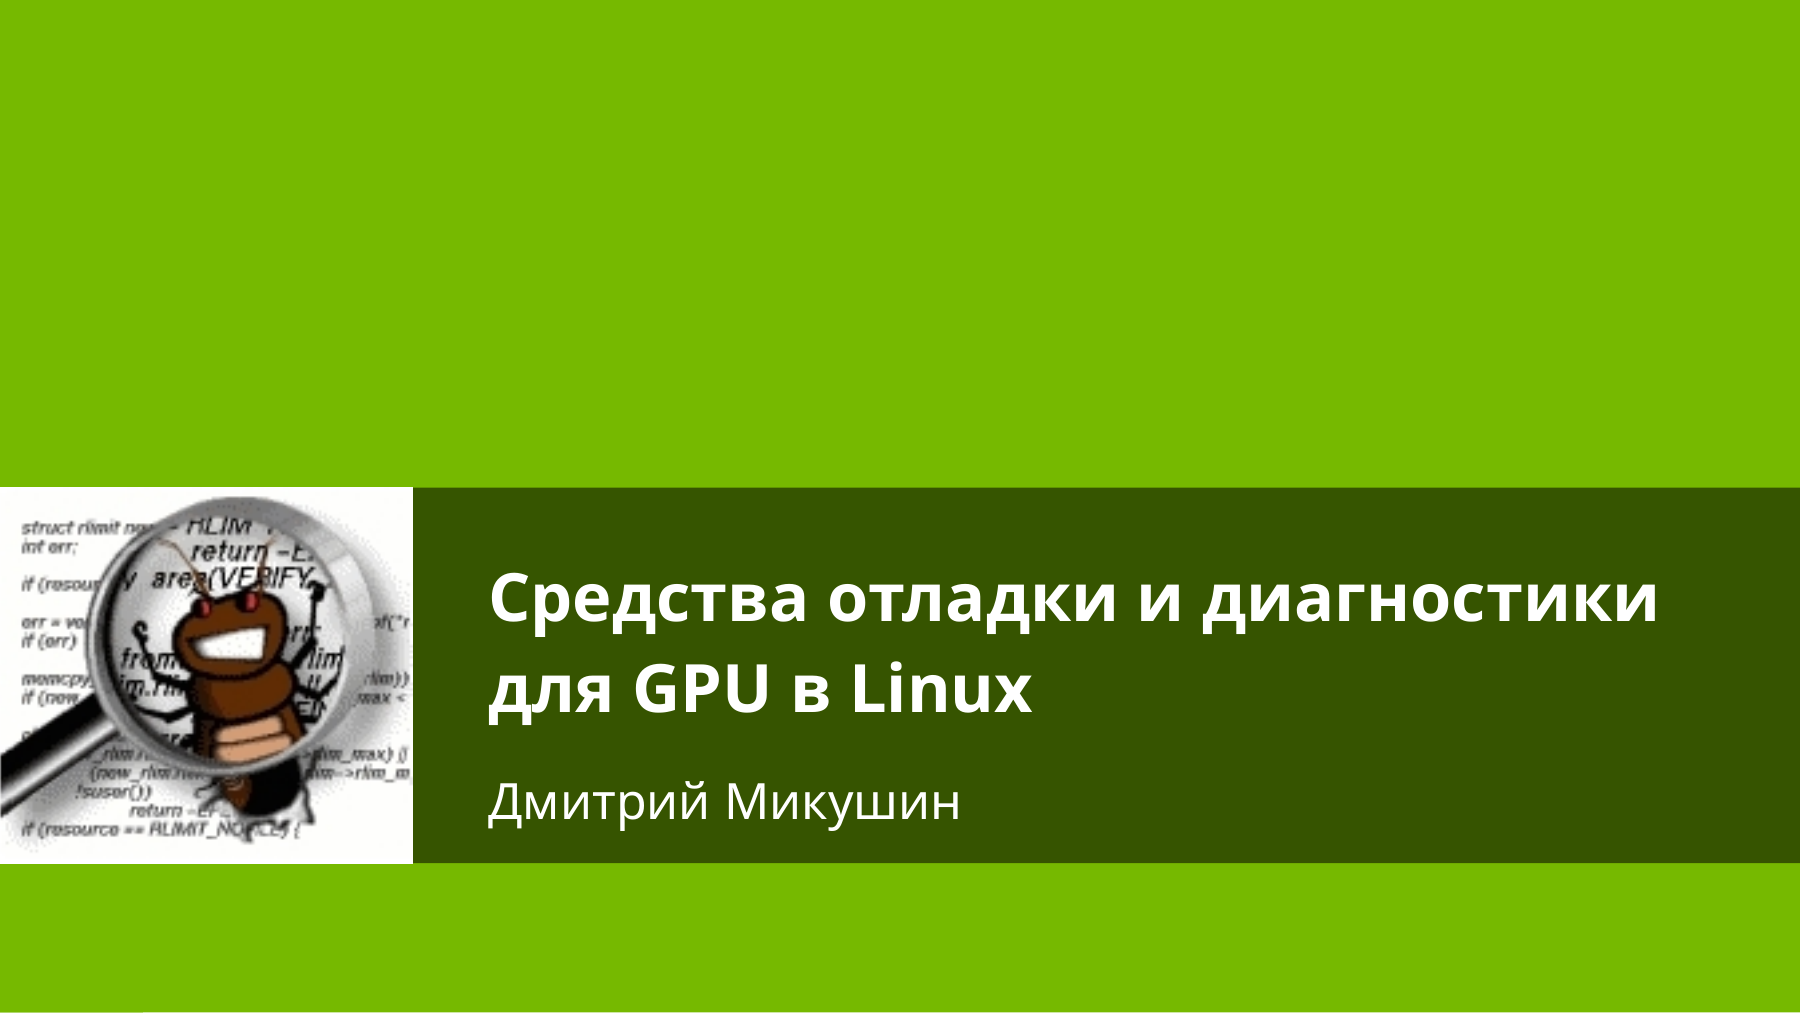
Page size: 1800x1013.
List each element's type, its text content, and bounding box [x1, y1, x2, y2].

picture [0, 487, 413, 864]
text_box [413, 487, 1800, 601]
text_box Средства отладки и диагностики для GPU в Linux Дмитрий Микушин [473, 543, 1749, 724]
